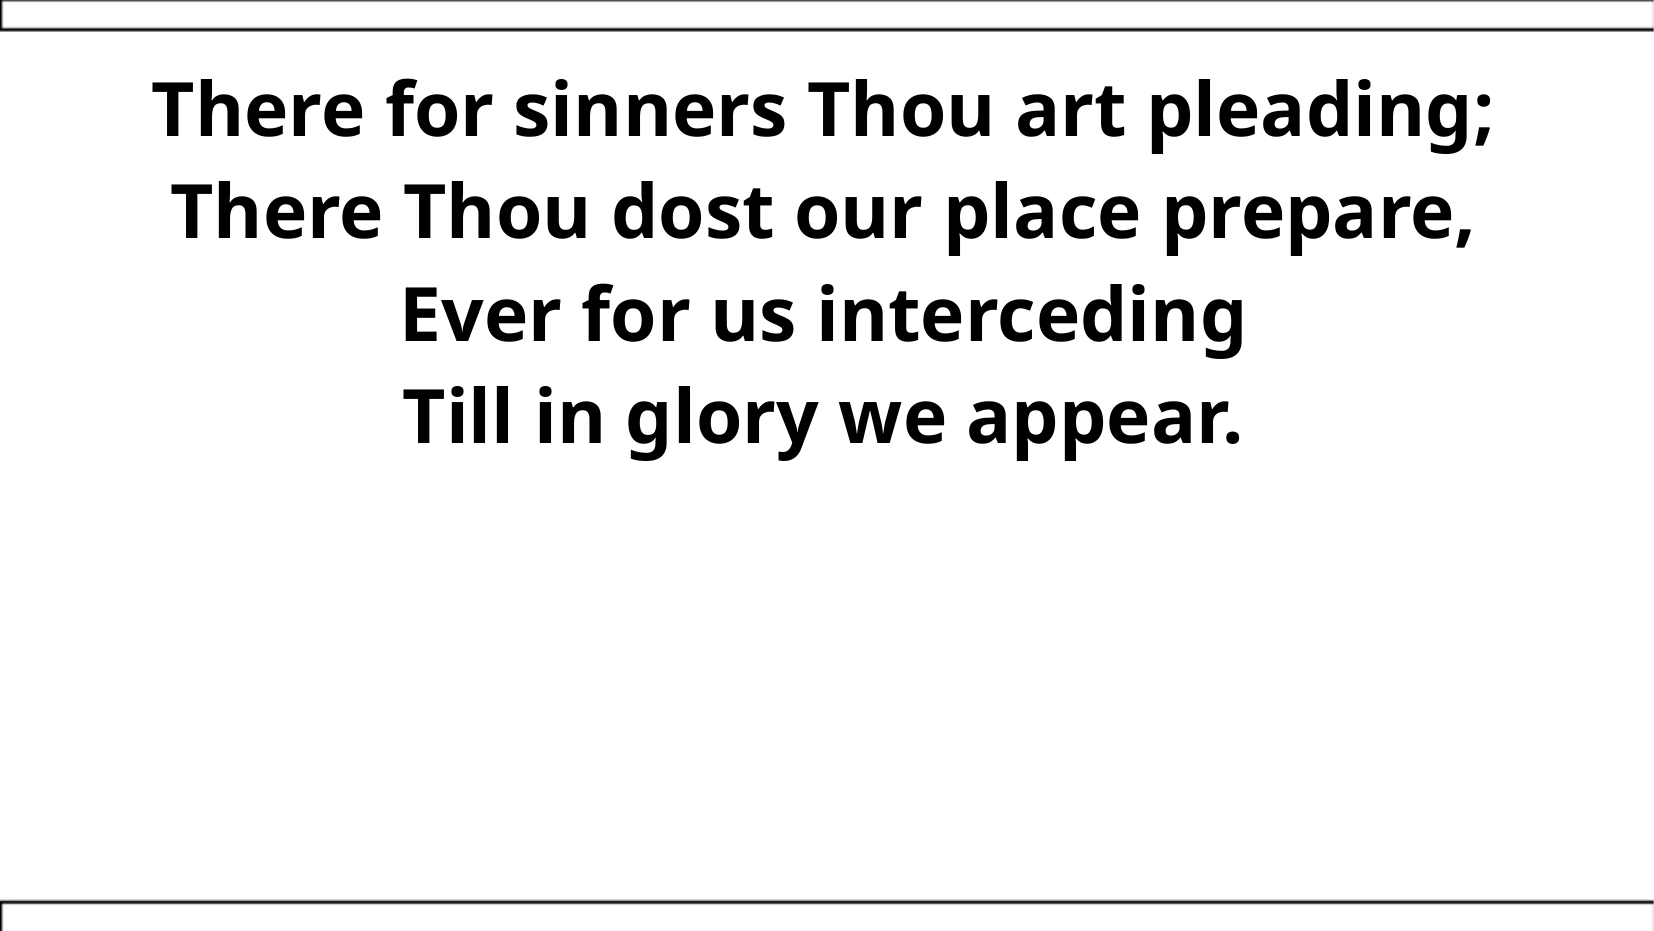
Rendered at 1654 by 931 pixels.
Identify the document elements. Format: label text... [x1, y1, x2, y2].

picture [0, 0, 1654, 931]
text_box There for sinners Thou art pleading; There Thou dost our place prepare, Ever for us interceding Till in glory we appear. [88, 49, 1559, 464]
